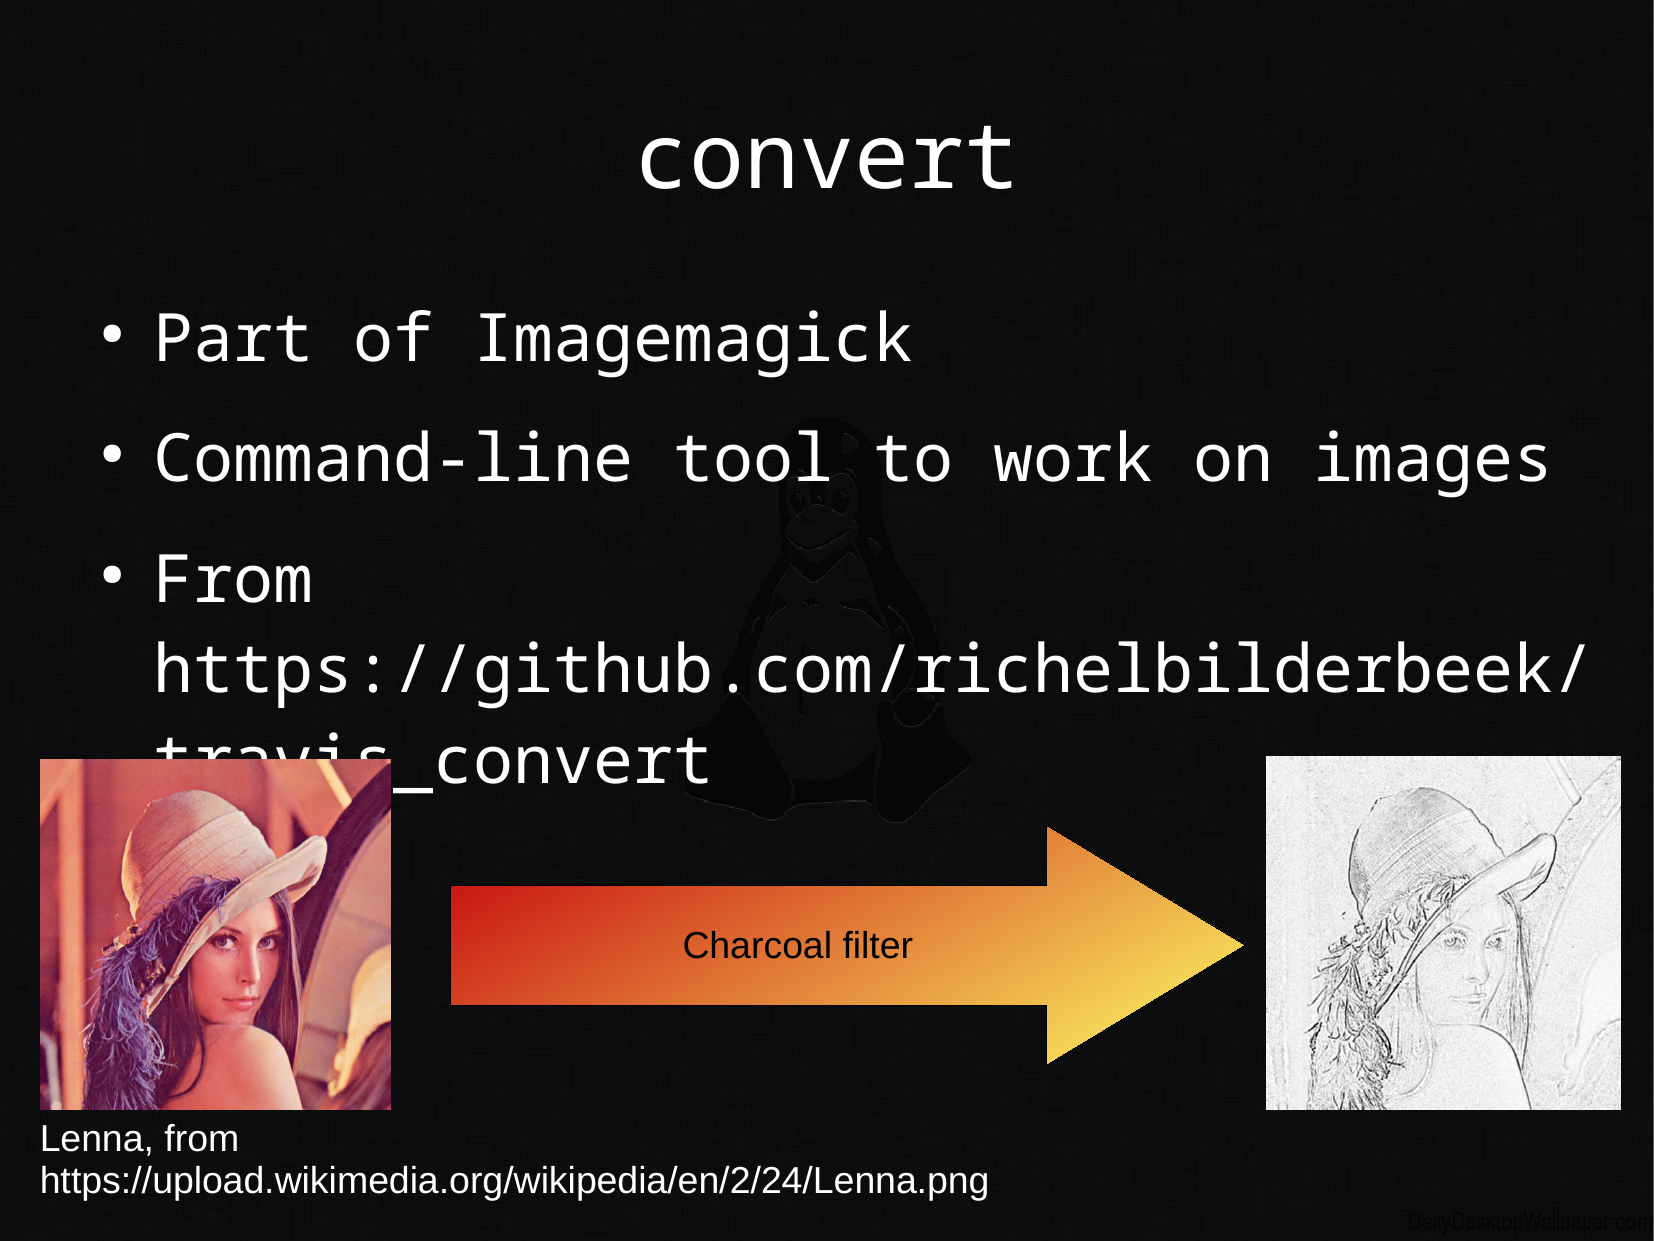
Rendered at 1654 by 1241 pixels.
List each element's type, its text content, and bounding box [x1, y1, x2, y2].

text_box Lenna, from https://upload.wikimedia.org/wikipedia/en/2/24/Lenna.png [25, 1110, 1081, 1209]
text_box Charcoal filter [450, 825, 1246, 1066]
picture [0, 0, 1654, 1241]
list Part of Imagemagick Command-line tool to work on images From https://github.com/richelbilderbeek/travis_convert [82, 290, 1595, 916]
title convert [82, 49, 1571, 257]
